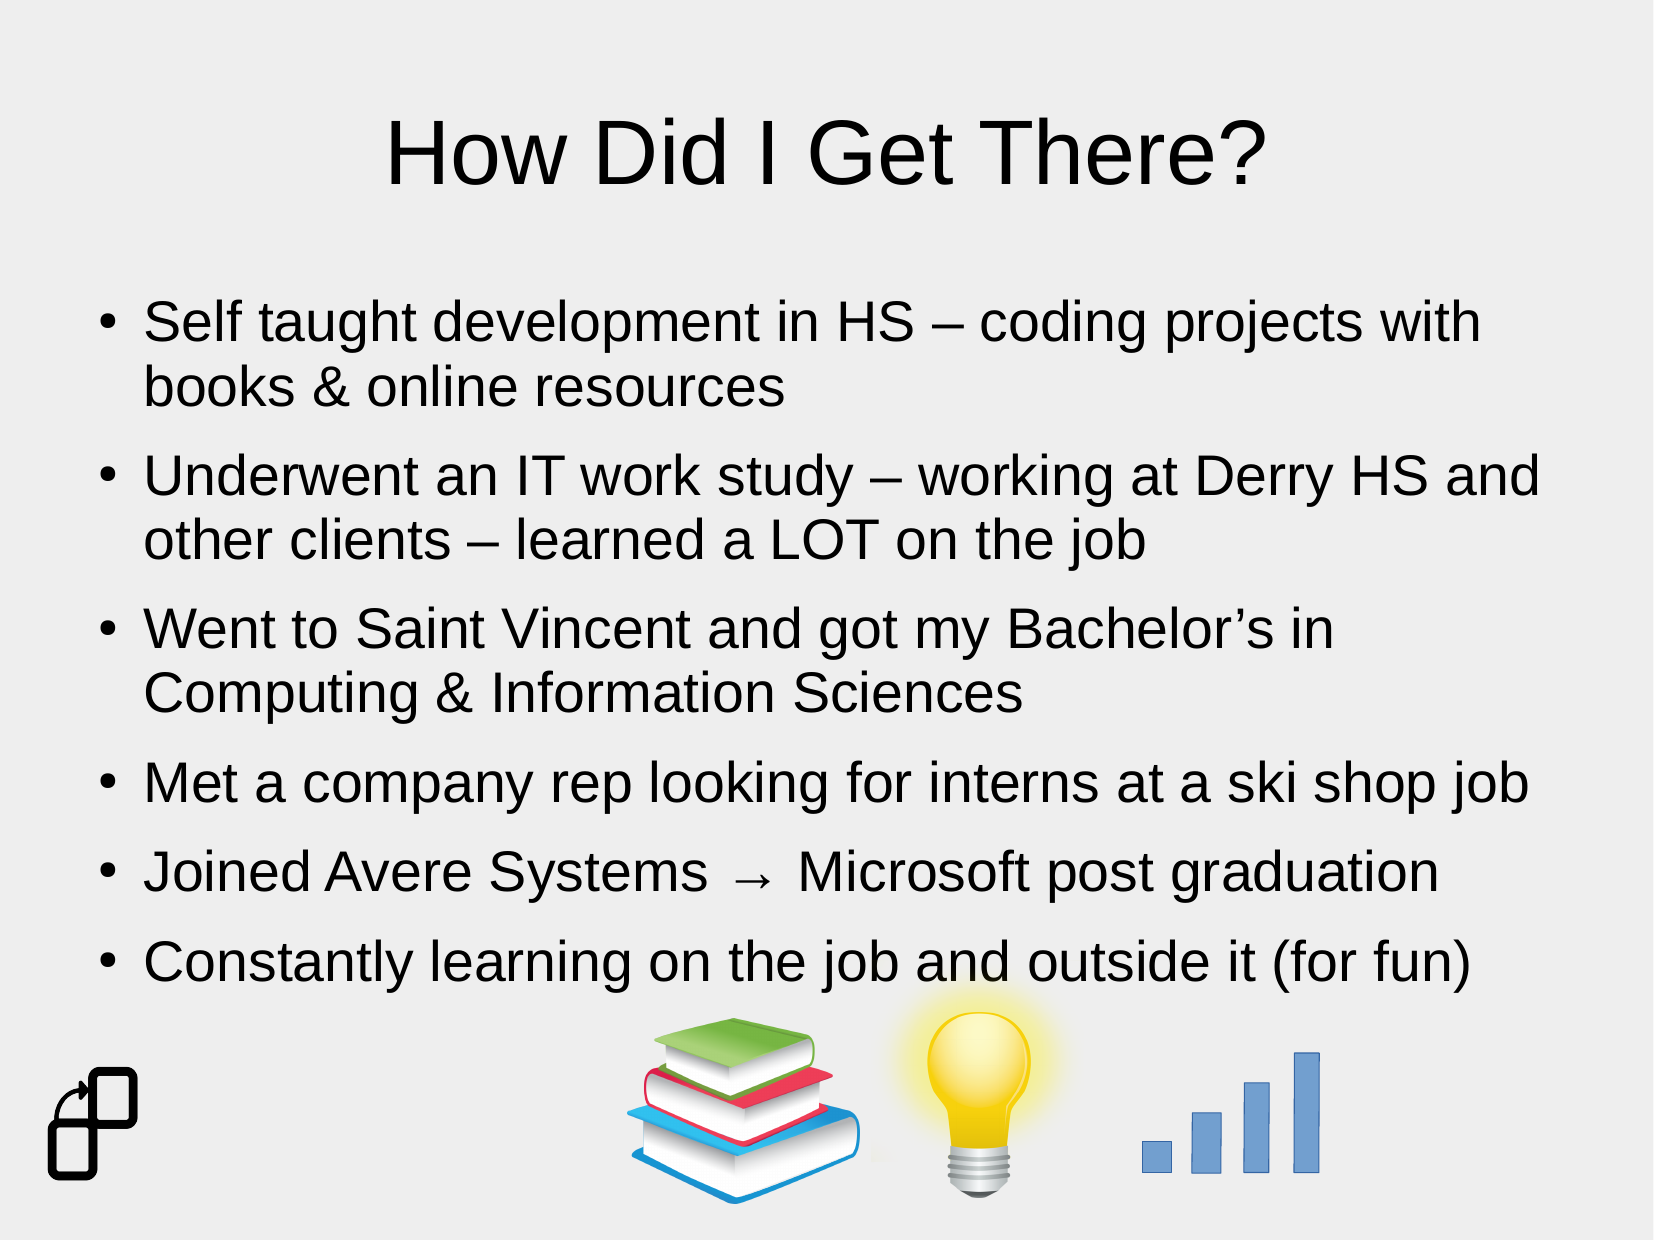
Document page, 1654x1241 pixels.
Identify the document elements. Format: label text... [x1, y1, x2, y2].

picture [30, 1062, 153, 1186]
picture [871, 960, 1085, 1198]
list Self taught development in HS – coding projects with books & online resources Underwent an IT work study – working at Derry HS and other clients – learned a LOT on the job Went to Saint Vincent and got my Bachelor’s in Computing & Information Sciences Met a company rep looking for interns at a ski shop job Joined Avere Systems → Microsoft post graduation Constantly learning on the job and outside it (for fun) [82, 290, 1571, 1010]
picture [627, 1018, 860, 1204]
text_box [1191, 1112, 1222, 1174]
text_box [1294, 1053, 1320, 1173]
text_box [1142, 1141, 1172, 1173]
text_box [1243, 1082, 1270, 1173]
title How Did I Get There? [82, 49, 1571, 257]
